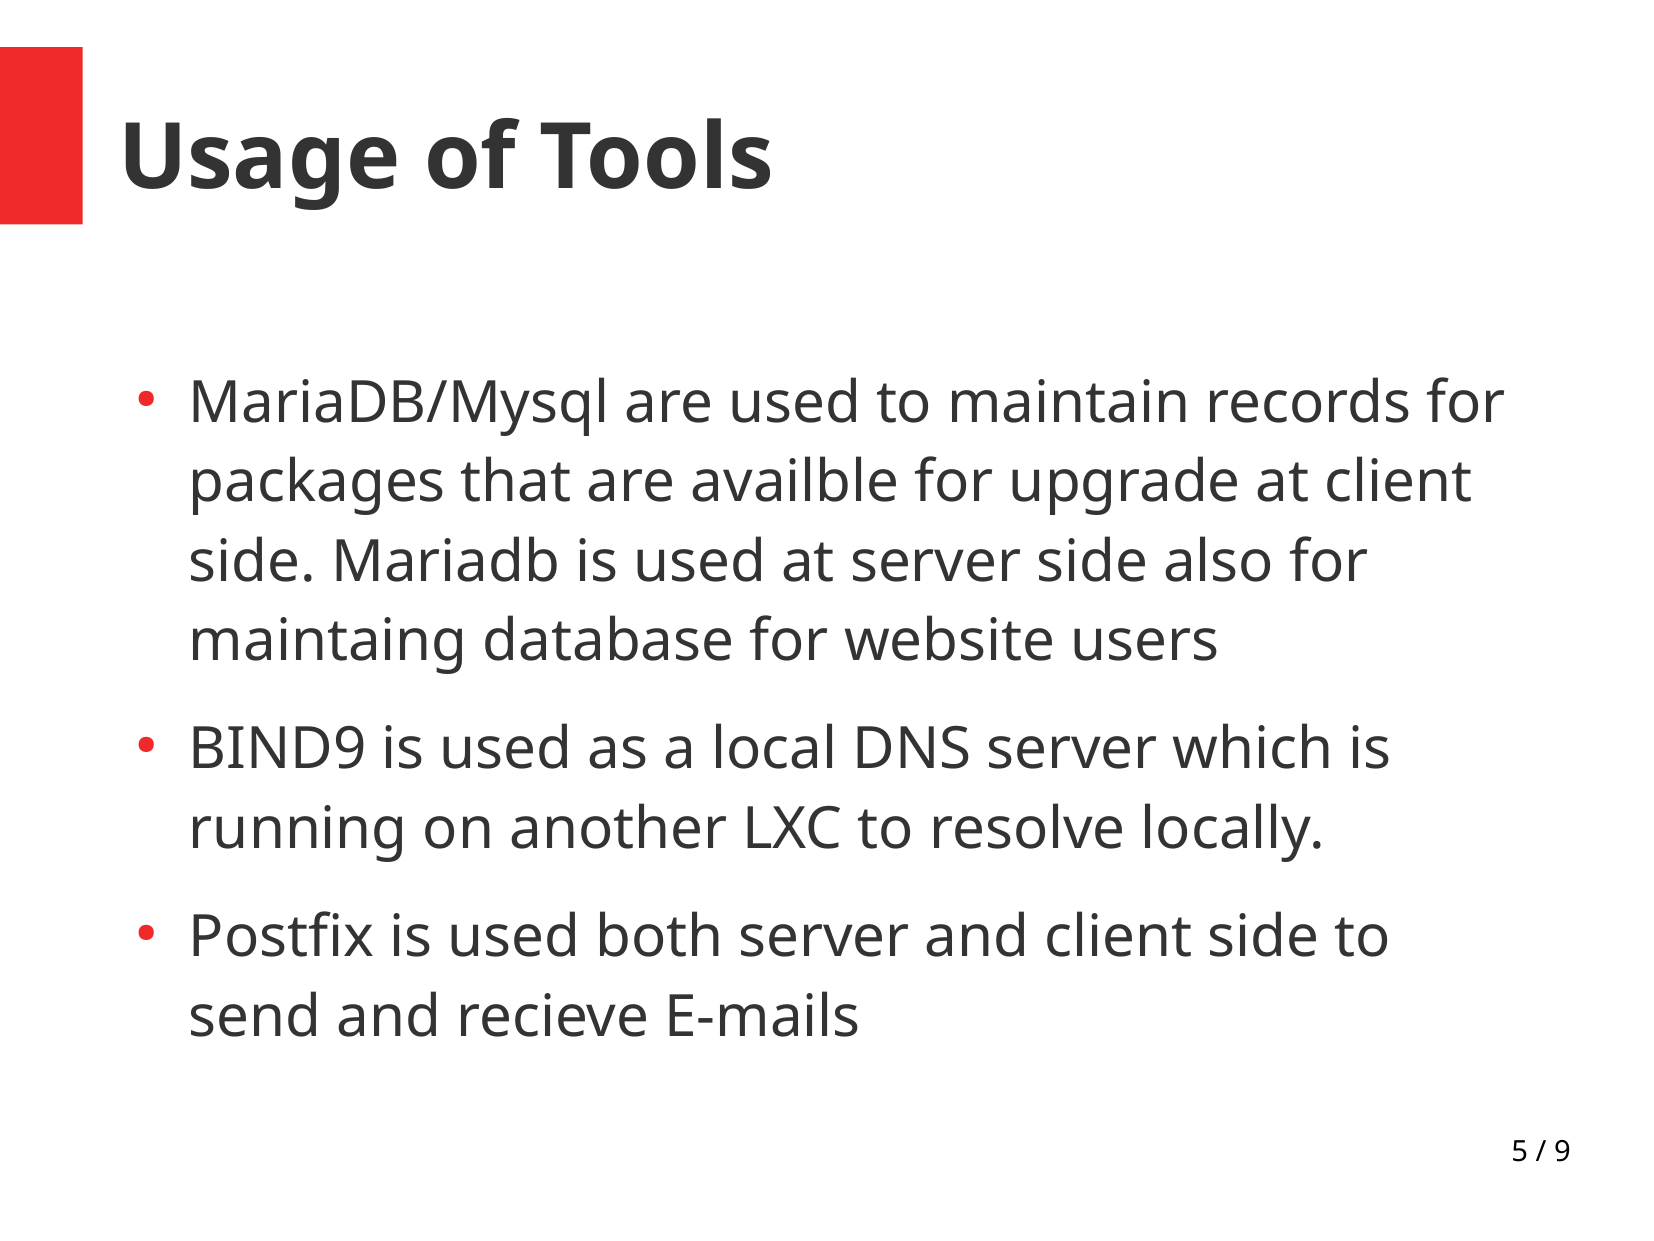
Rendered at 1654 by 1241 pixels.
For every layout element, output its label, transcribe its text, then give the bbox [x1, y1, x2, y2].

list MariaDB/Mysql are used to maintain records for packages that are availble for upgrade at client side. Mariadb is used at server side also for maintaing database for website users BIND9 is used as a local DNS server which is running on another LXC to resolve locally. Postfix is used both server and client side to send and recieve E-mails [118, 360, 1536, 1080]
title Usage of Tools [118, 49, 1571, 257]
